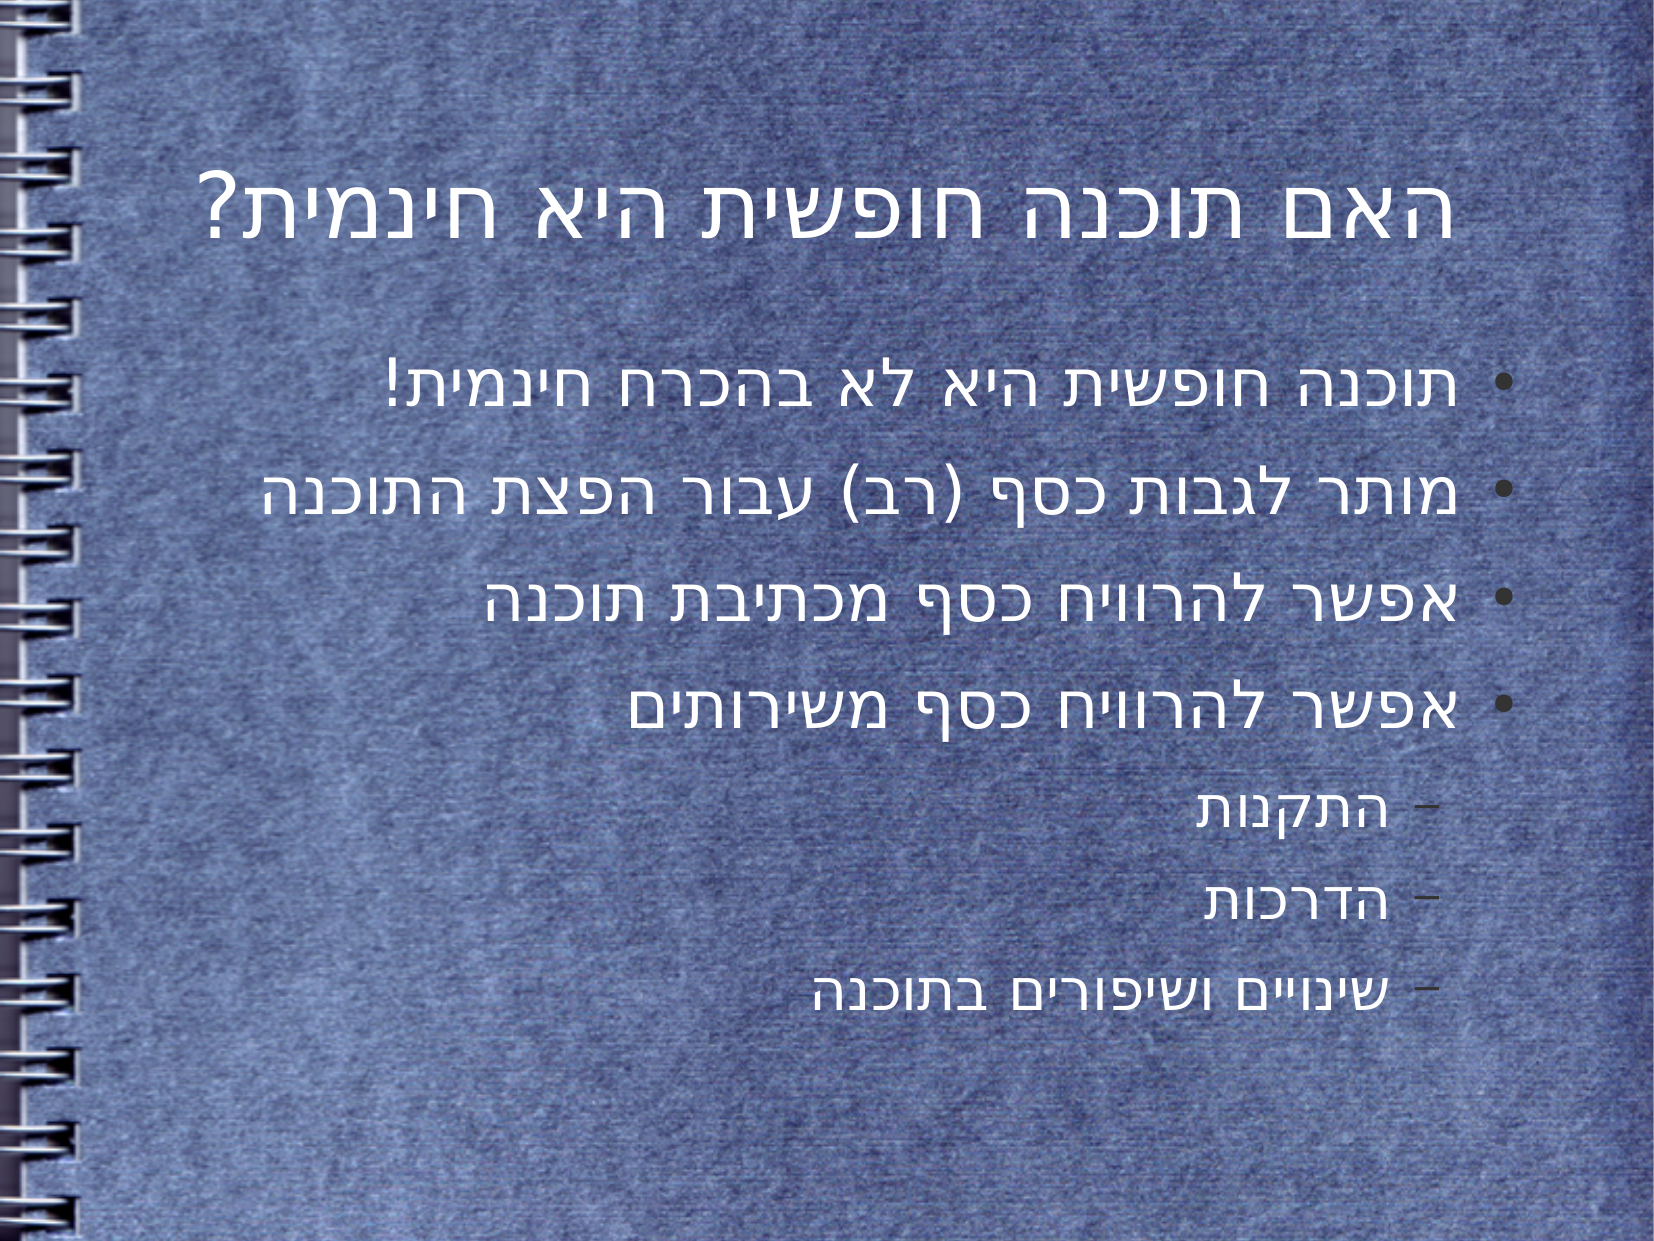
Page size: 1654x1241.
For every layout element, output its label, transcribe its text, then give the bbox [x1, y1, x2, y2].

list תוכנה חופשית היא לא בהכרח חינמית! מותר לגבות כסף (רב) עבור הפצת התוכנה אפשר להרוויח כסף מכתיבת תוכנה אפשר להרוויח כסף משירותים התקנות הדרכות שינויים ושיפורים בתוכנה [121, 344, 1534, 1127]
title האם תוכנה חופשית היא חינמית? [121, 102, 1534, 311]
picture [0, 0, 1654, 1241]
